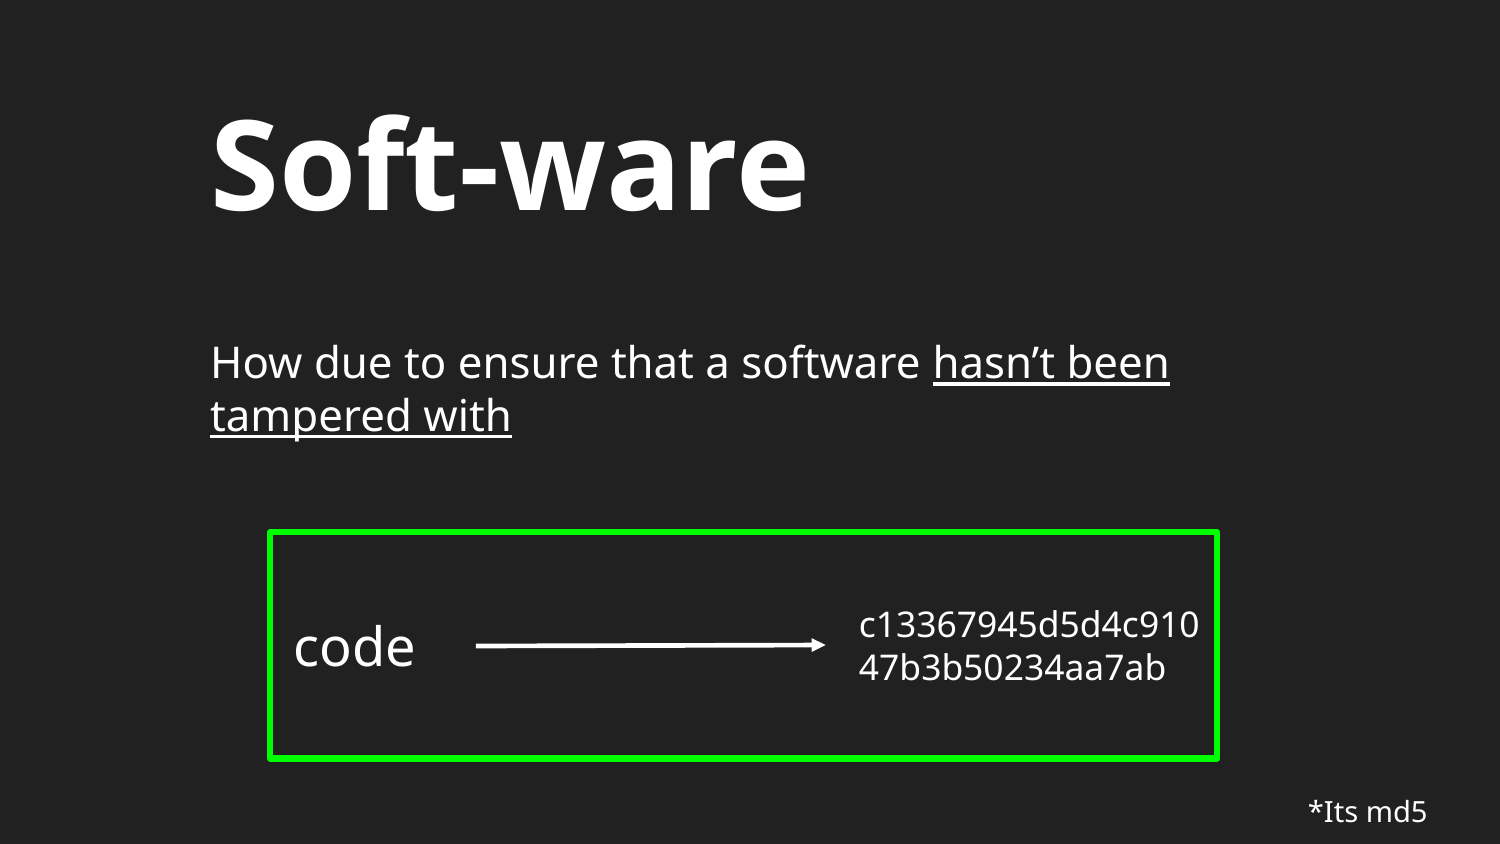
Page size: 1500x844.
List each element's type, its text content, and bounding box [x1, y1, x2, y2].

text_box c13367945d5d4c91047b3b50234aa7ab [843, 587, 1214, 703]
text_box code [278, 597, 448, 693]
text_box *Its md5 [1292, 778, 1500, 844]
text_box How due to ensure that a software hasn’t been tampered with [195, 320, 1271, 456]
text_box Soft-ware [195, 70, 1226, 251]
